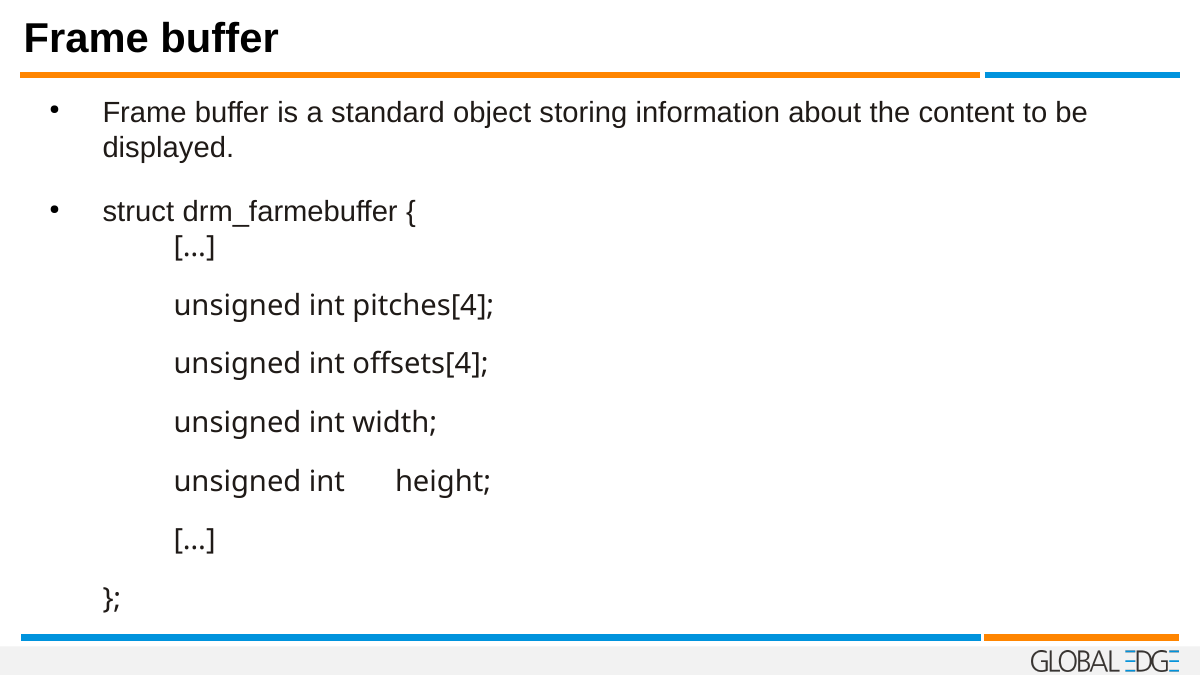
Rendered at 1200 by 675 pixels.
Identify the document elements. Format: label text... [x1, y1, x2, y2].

list Frame buffer is a standard object storing information about the content to be displayed. struct drm_farmebuffer { […] unsigned int pitches[4]; unsigned int offsets[4]; unsigned int width; unsigned int height; […] }; [20, 87, 1179, 628]
picture [1031, 650, 1179, 672]
title Frame buffer [12, 9, 1088, 63]
